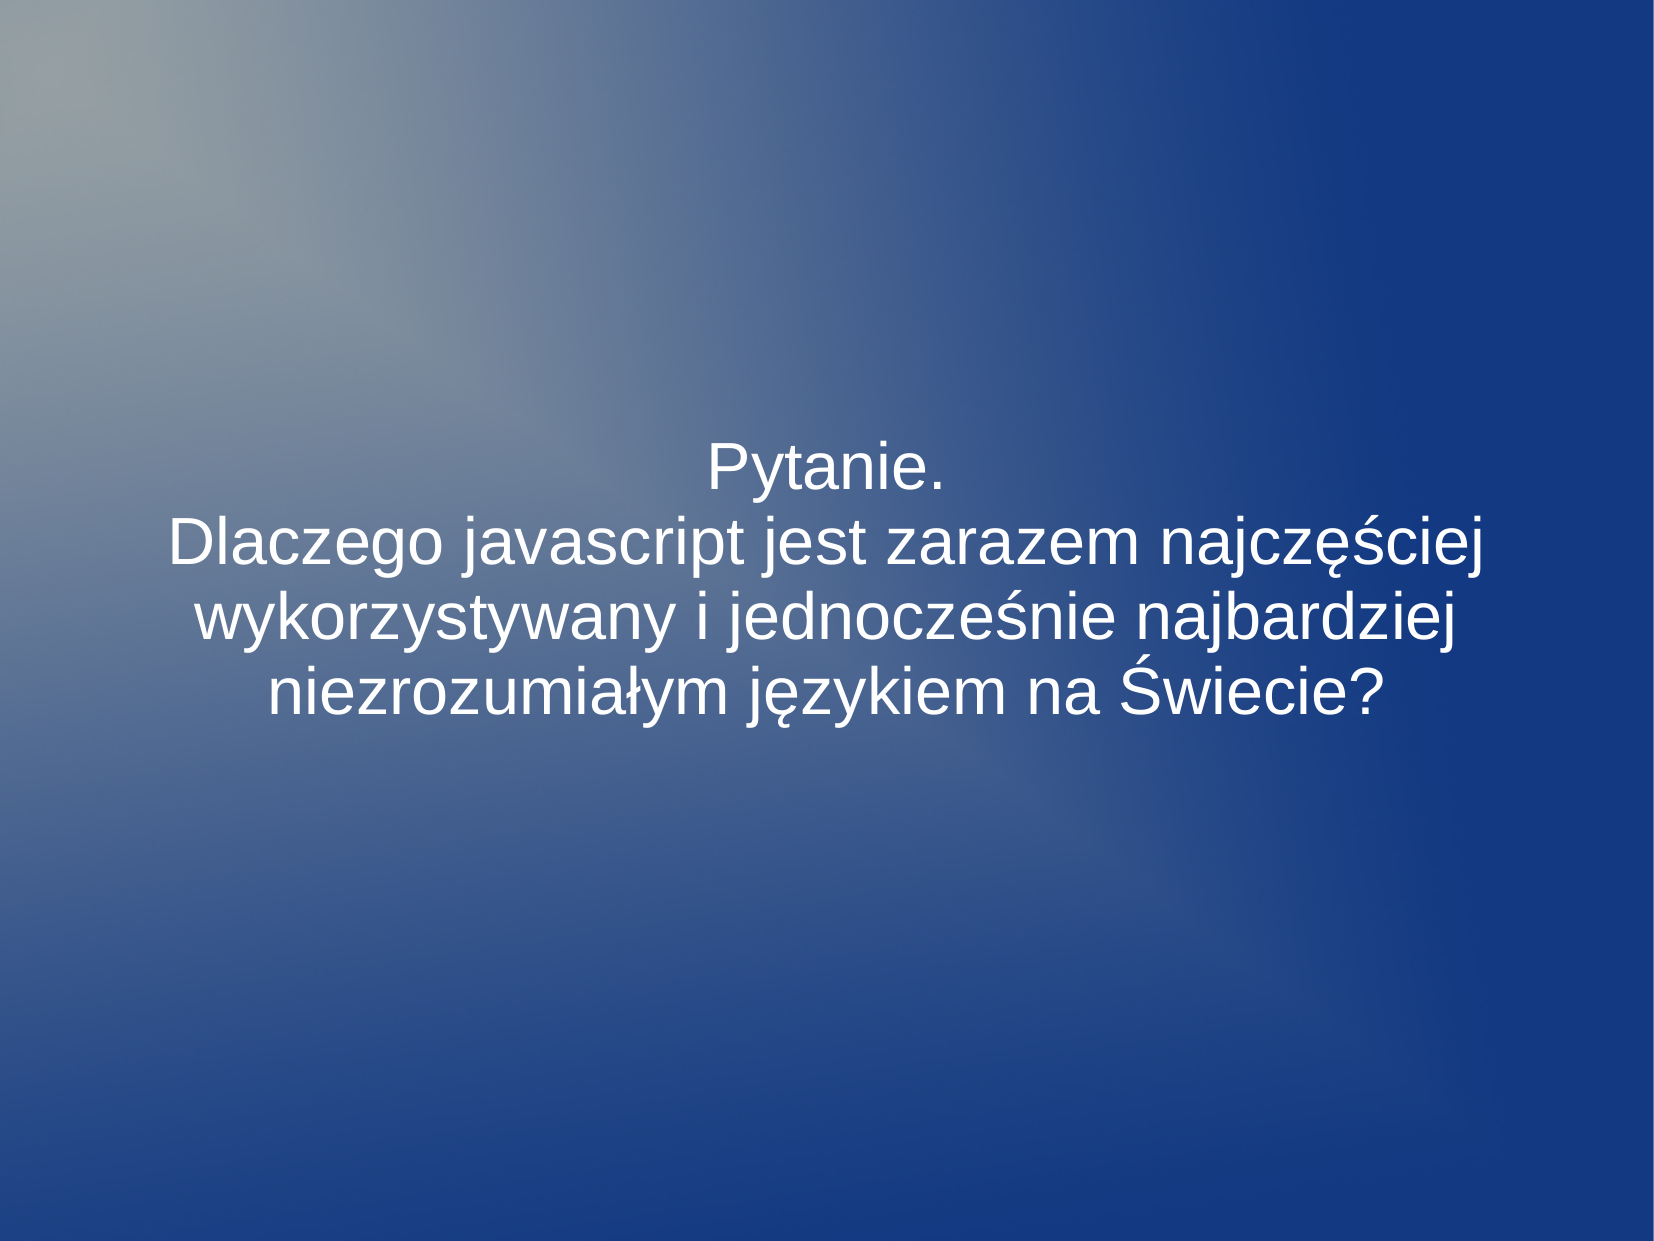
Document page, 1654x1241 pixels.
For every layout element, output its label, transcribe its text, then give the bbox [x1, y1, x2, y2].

subtitle Pytanie. Dlaczego javascript jest zarazem najczęściej wykorzystywany i jednocześnie najbardziej niezrozumiałym językiem na Świecie? [82, 49, 1571, 1109]
picture [0, 0, 1654, 1241]
